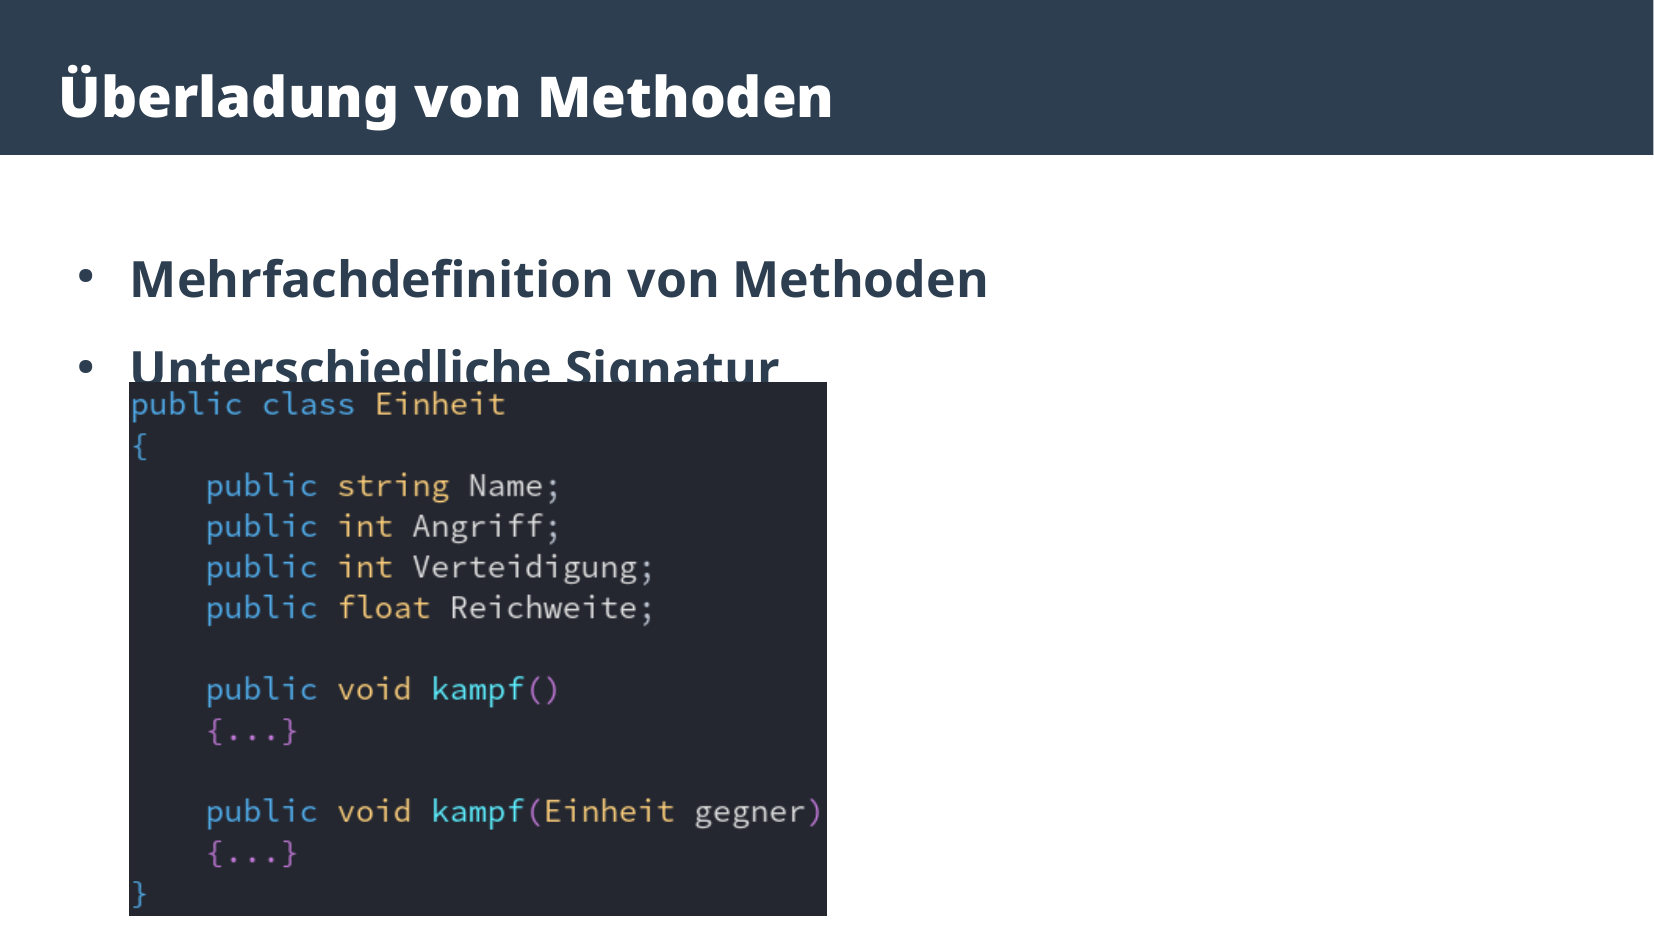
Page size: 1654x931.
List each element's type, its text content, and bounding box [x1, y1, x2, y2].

list Mehrfachdefinition von Methoden Unterschiedliche Signatur [59, 243, 1595, 864]
title Überladung von Methoden [59, 37, 1595, 155]
picture [129, 382, 827, 916]
